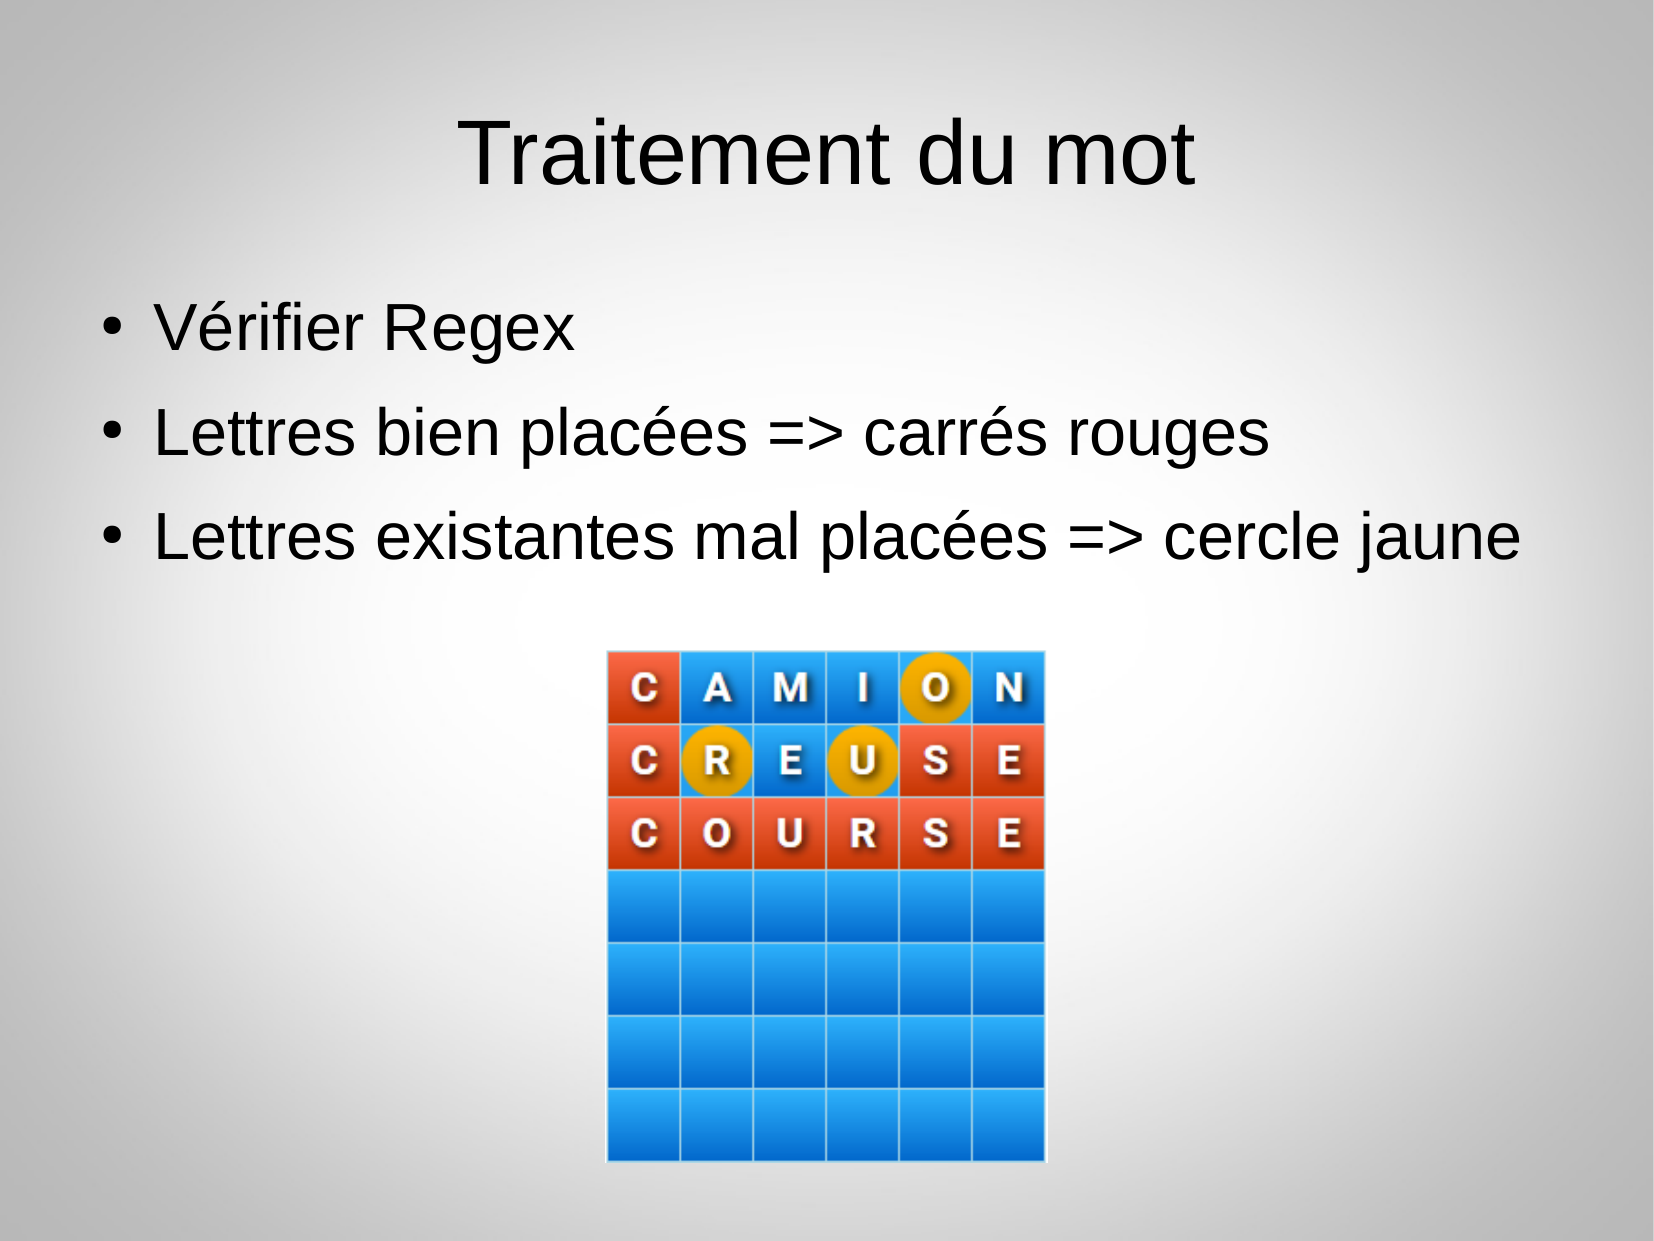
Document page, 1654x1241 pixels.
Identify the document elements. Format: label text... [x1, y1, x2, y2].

list Vérifier Regex Lettres bien placées => carrés rouges Lettres existantes mal placées => cercle jaune [82, 290, 1571, 1010]
picture [0, 0, 1654, 1241]
title Traitement du mot [82, 49, 1571, 257]
